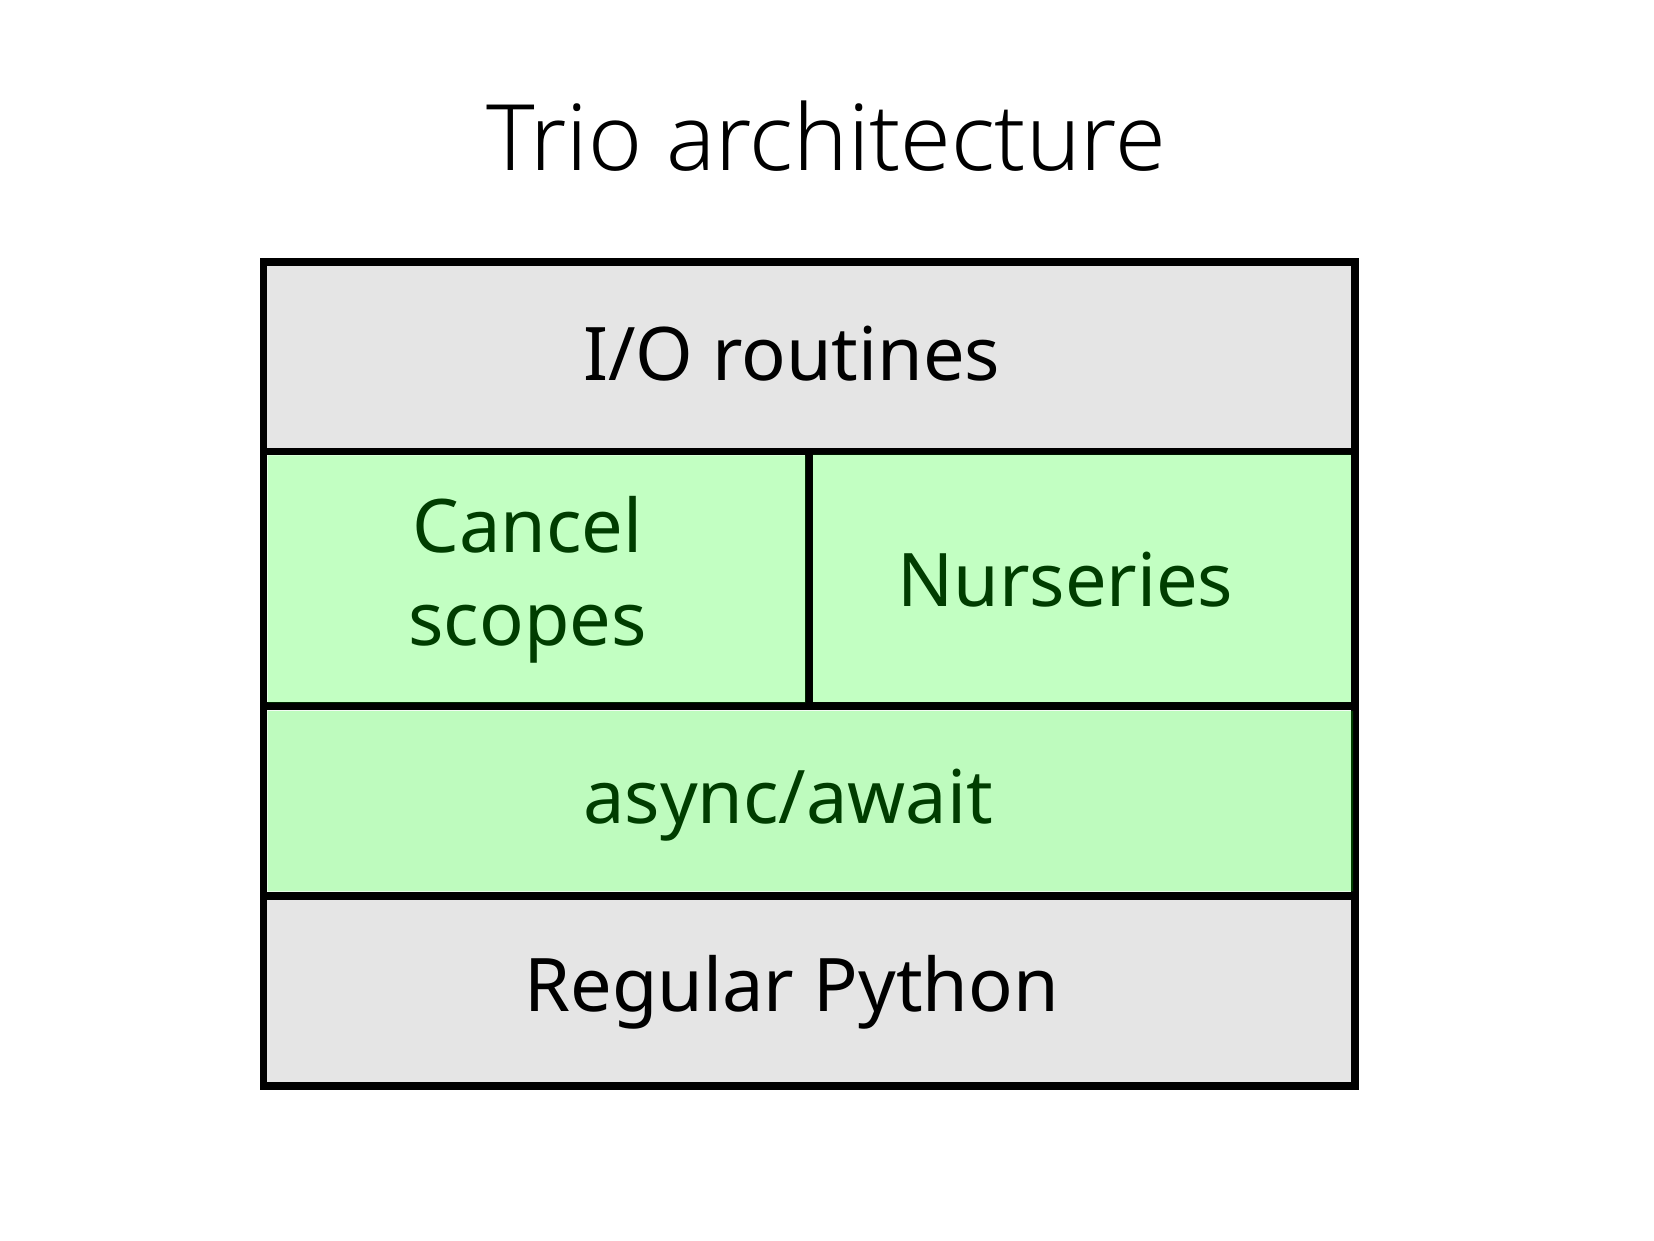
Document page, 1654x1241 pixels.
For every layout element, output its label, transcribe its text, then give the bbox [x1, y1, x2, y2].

title Trio architecture [82, 31, 1571, 239]
picture [258, 256, 1360, 1092]
text_box [267, 710, 1354, 892]
text_box [812, 454, 1351, 703]
text_box [267, 455, 806, 703]
